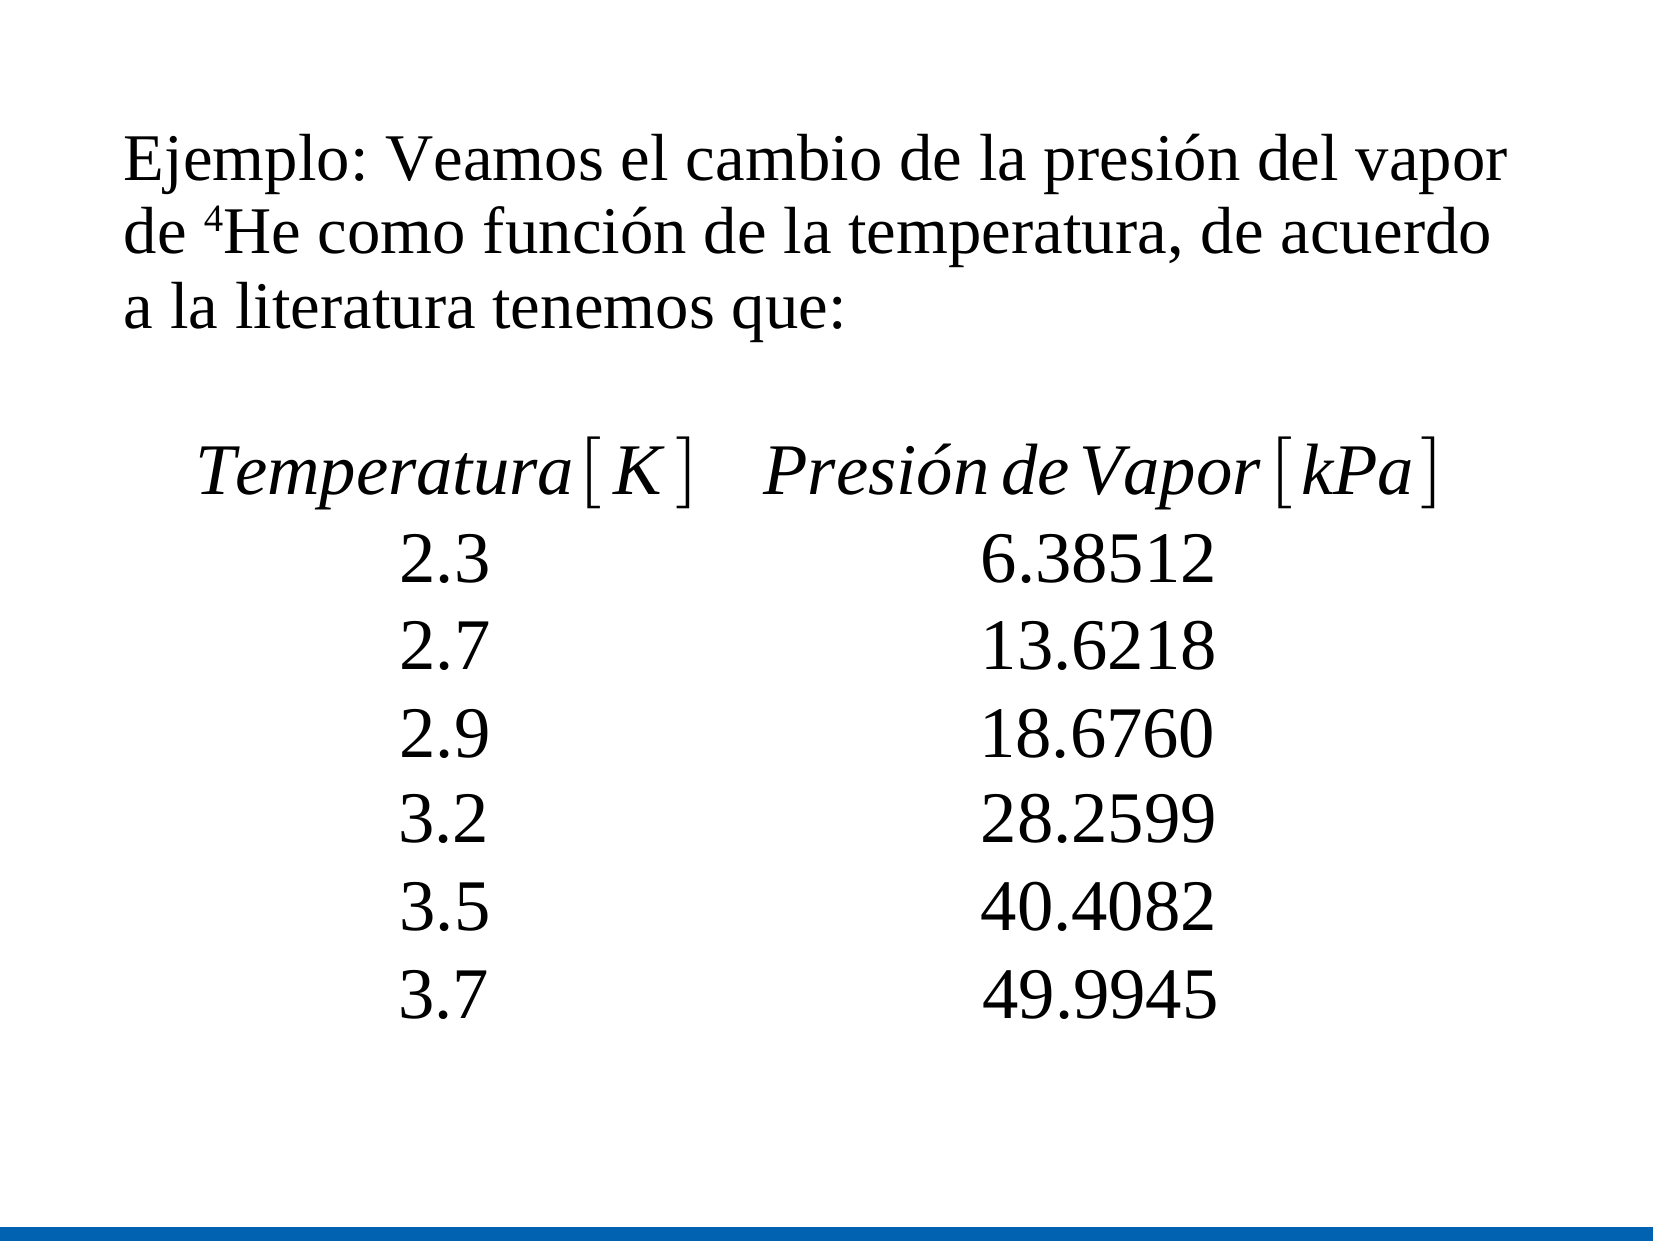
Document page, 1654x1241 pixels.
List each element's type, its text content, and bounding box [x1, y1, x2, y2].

chart [188, 422, 1447, 1034]
subtitle Ejemplo: Veamos el cambio de la presión del vapor de 4He como función de la temperatura, de acuerdo a la literatura tenemos que: [123, 79, 1536, 384]
